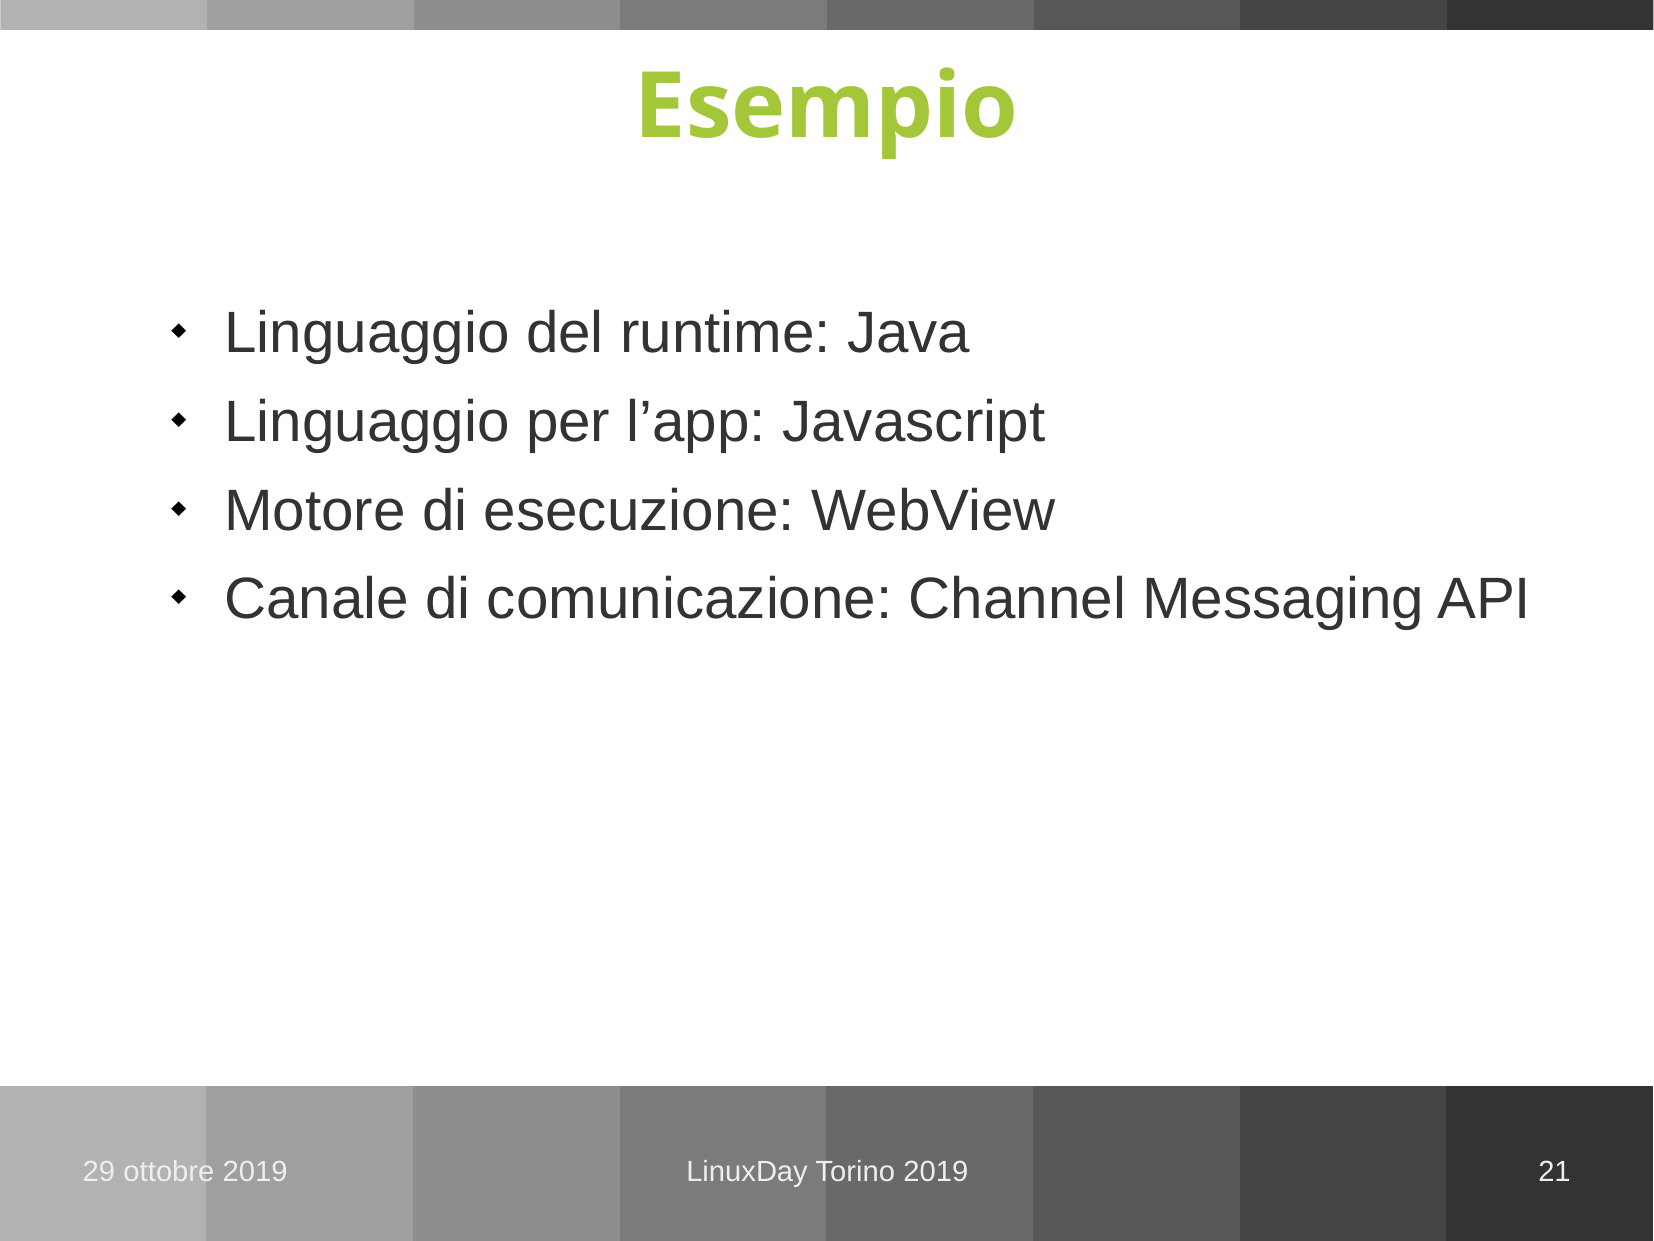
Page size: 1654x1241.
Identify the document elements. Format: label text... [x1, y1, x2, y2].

title Esempio [82, 49, 1571, 155]
list Linguaggio del runtime: Java Linguaggio per l’app: Javascript Motore di esecuzione: WebView Canale di comunicazione: Channel Messaging API [82, 300, 1571, 1010]
